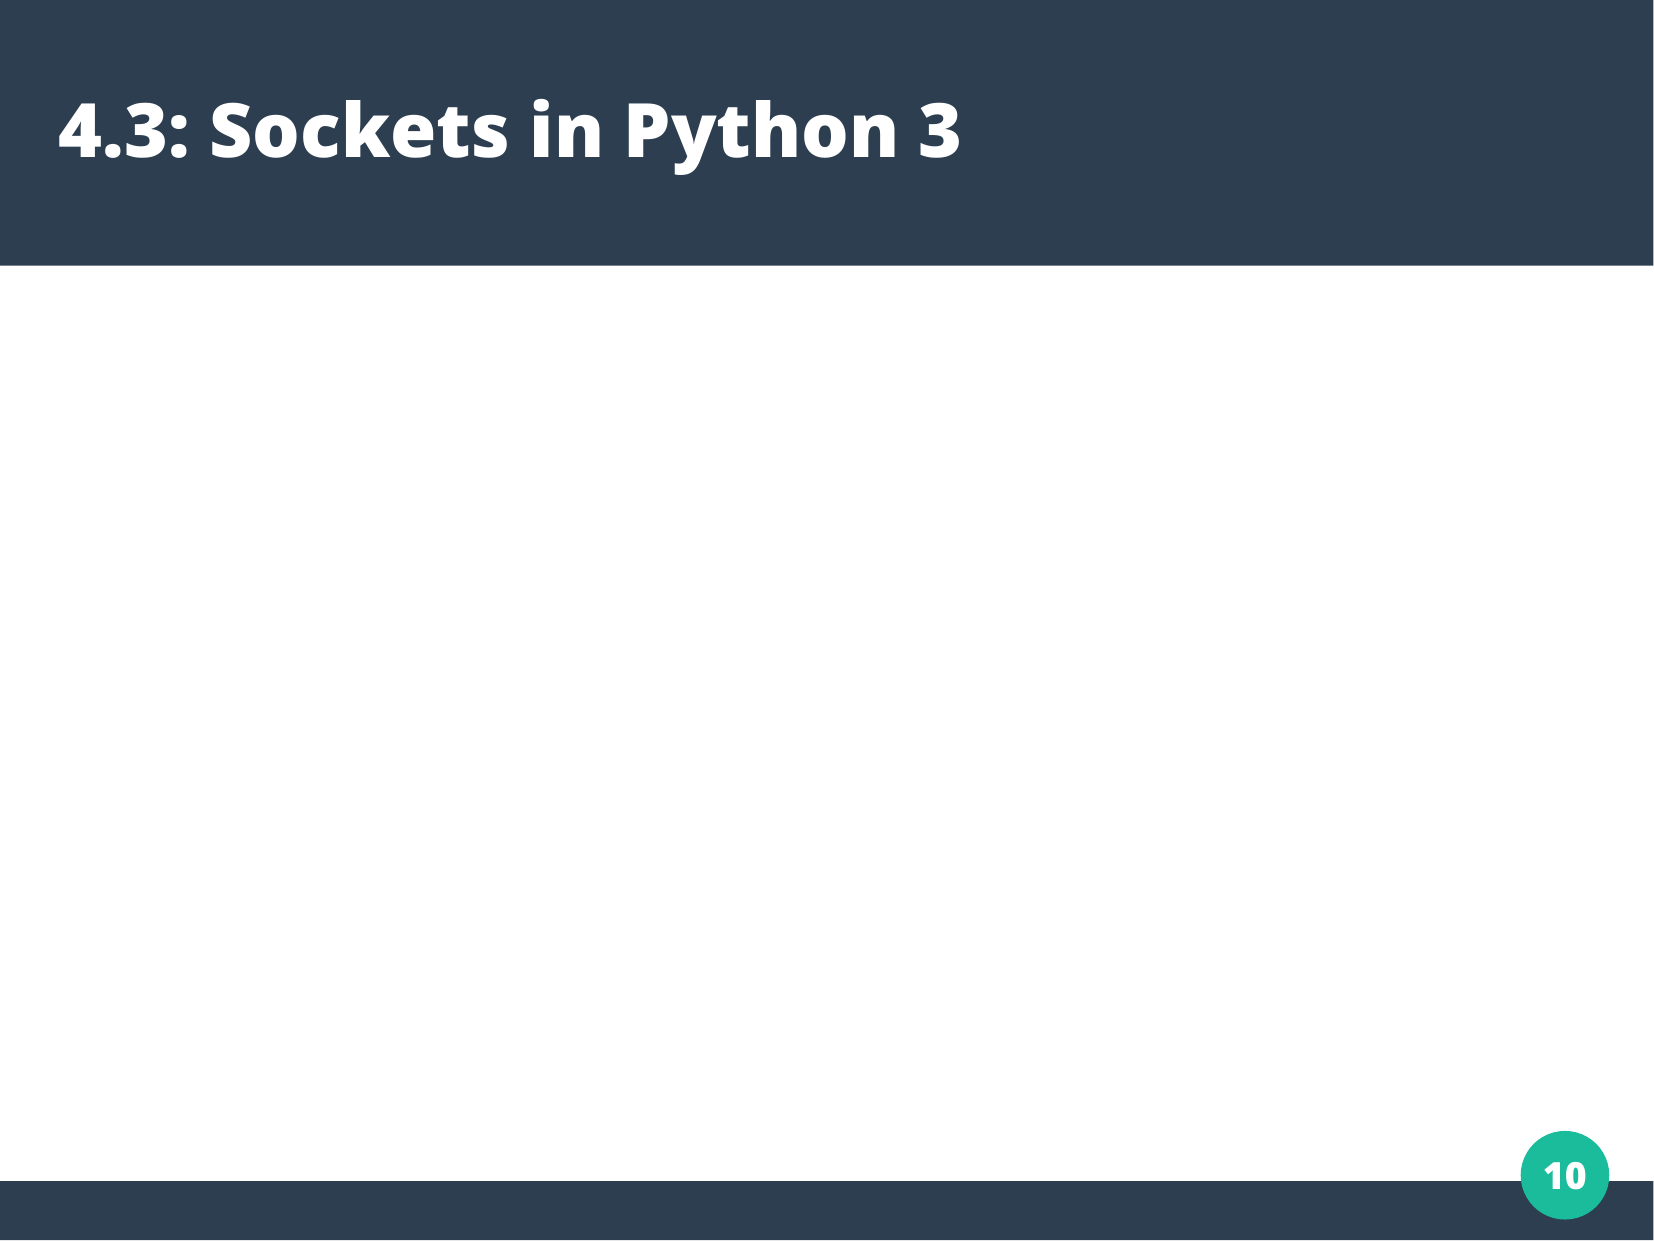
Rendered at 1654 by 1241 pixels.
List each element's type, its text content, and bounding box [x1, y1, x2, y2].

title 4.3: Sockets in Python 3 [59, 49, 1595, 207]
